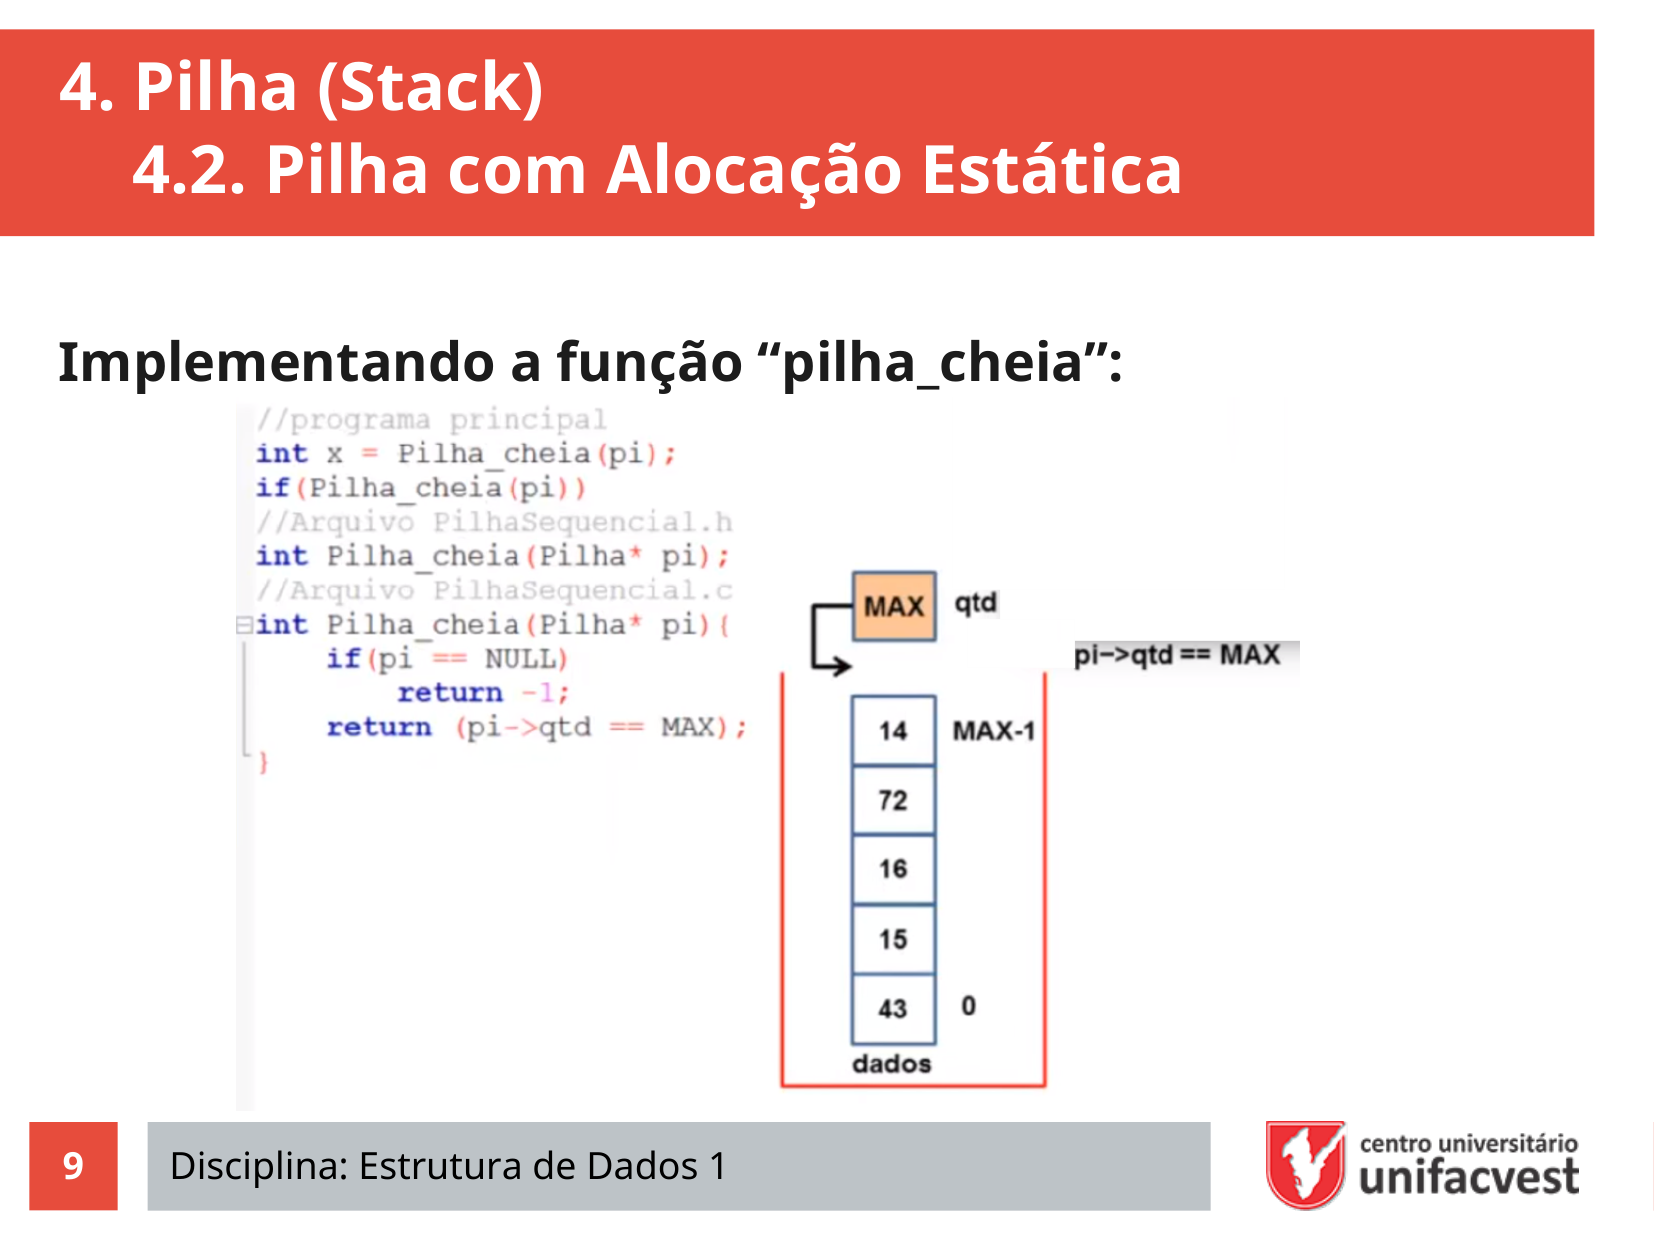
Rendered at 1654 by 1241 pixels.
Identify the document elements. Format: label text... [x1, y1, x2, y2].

title 4. Pilha (Stack) 4.2. Pilha com Alocação Estática [59, 59, 1595, 207]
picture [1266, 1121, 1579, 1211]
picture [236, 397, 1300, 1111]
text_box [1238, 1120, 1654, 1212]
list Implementando a função “pilha_cheia”: [59, 324, 1566, 1093]
text_box Disciplina: Estrutura de Dados 1 [154, 1132, 1205, 1196]
